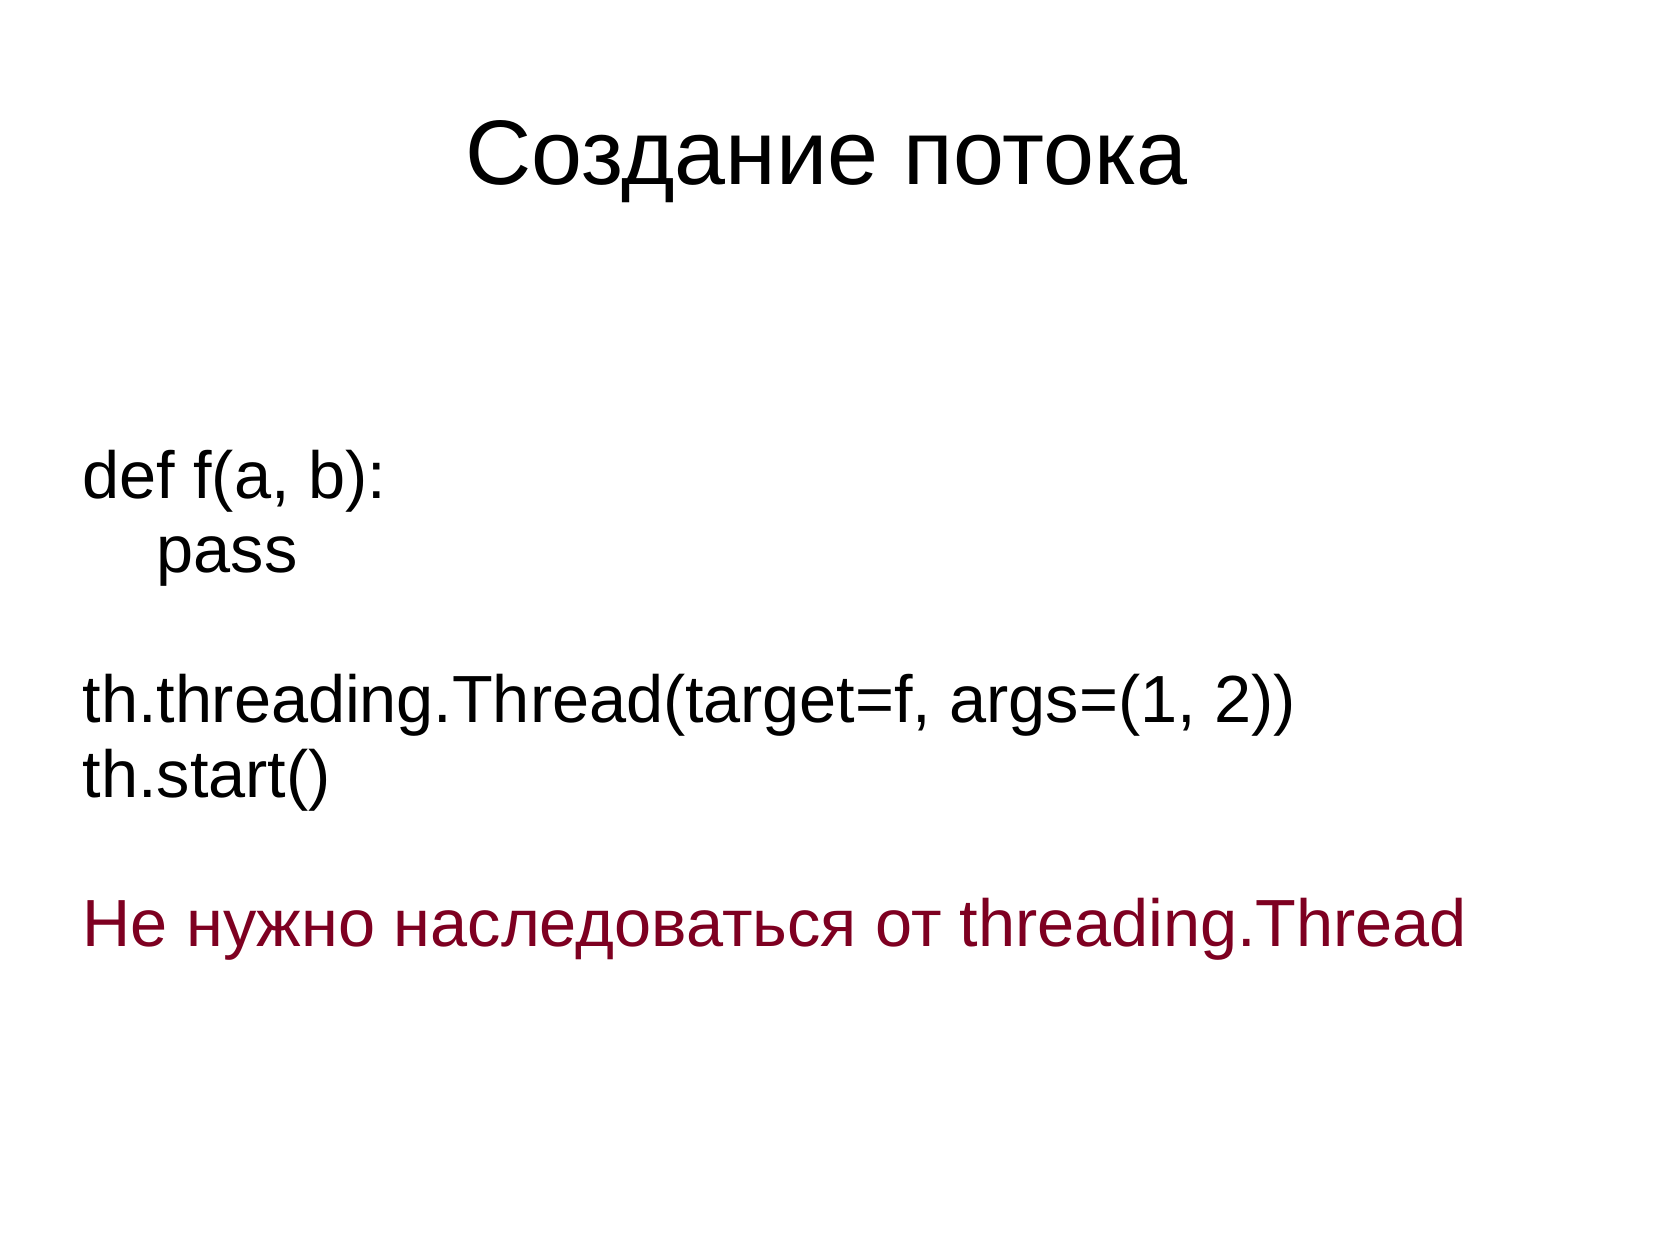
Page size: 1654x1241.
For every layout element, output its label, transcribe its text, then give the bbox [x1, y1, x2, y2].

subtitle def f(a, b): pass th.threading.Thread(target=f, args=(1, 2)) th.start() Не нужно наследоваться от threading.Thread [82, 297, 1571, 1102]
title Создание потока [82, 56, 1571, 250]
